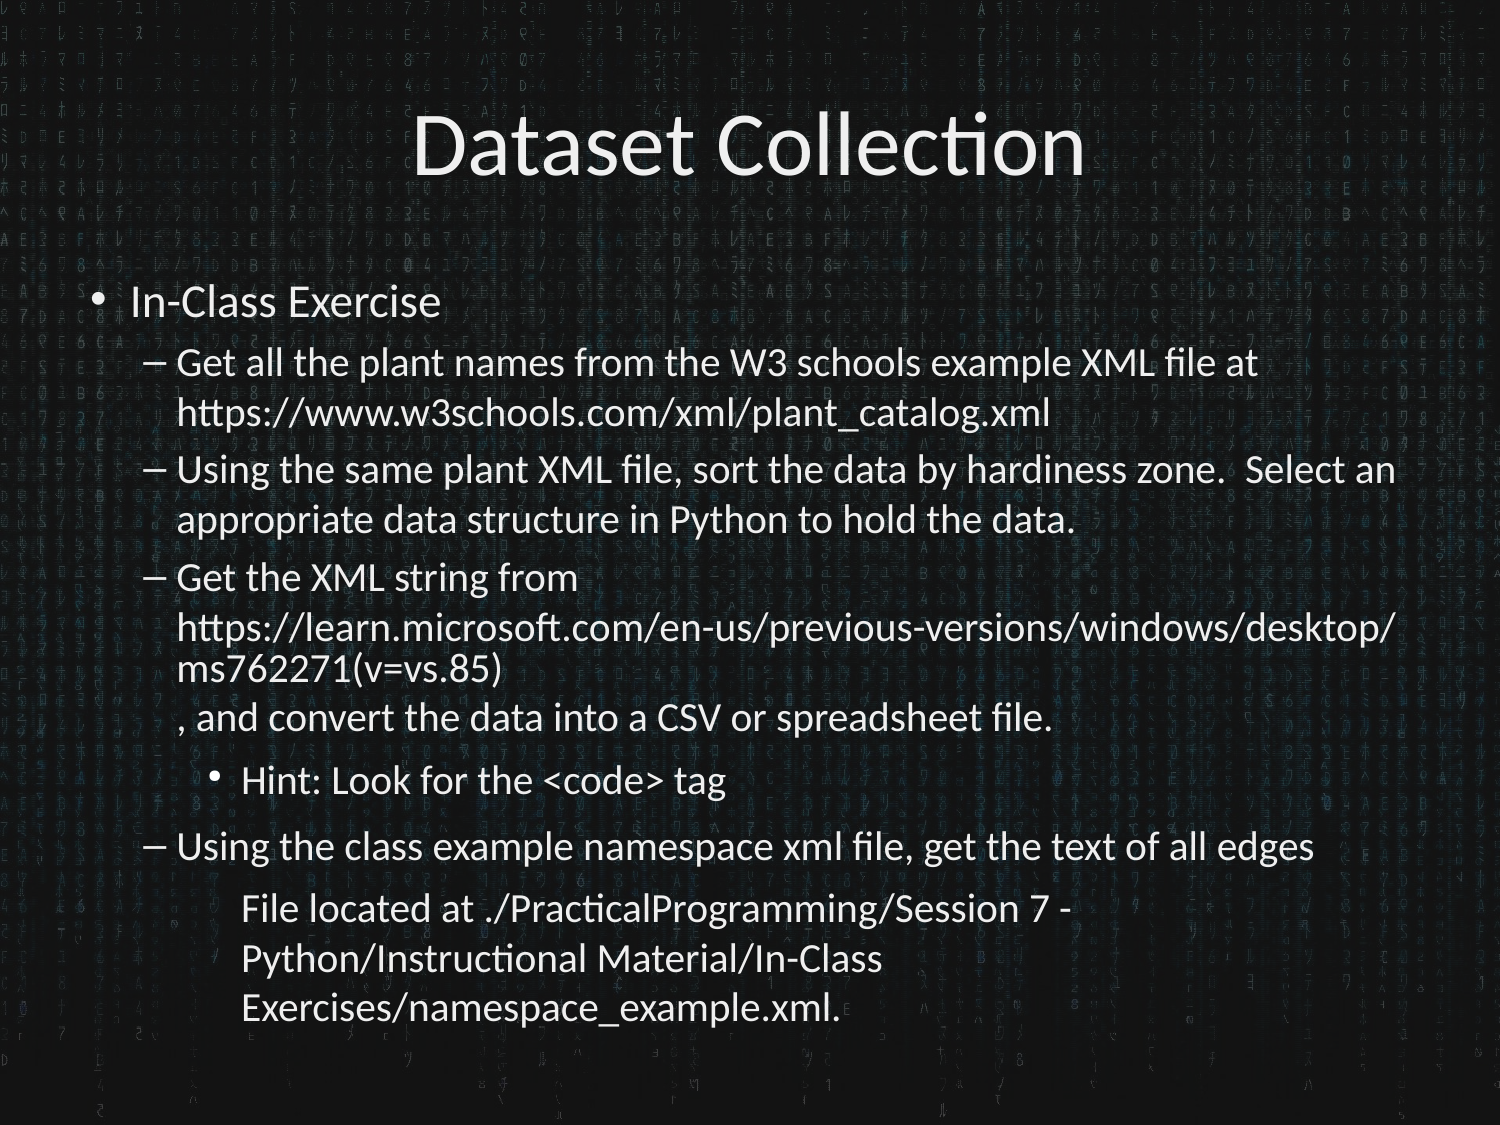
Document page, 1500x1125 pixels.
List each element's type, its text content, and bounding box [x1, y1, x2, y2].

text_box [0, 0, 1500, 1125]
list In-Class Exercise Get all the plant names from the W3 schools example XML file at https://www.w3schools.com/xml/plant_catalog.xml Using the same plant XML file, sort the data by hardiness zone. Select an appropriate data structure in Python to hold the data. Get the XML string from https://learn.microsoft.com/en-us/previous-versions/windows/desktop/ms762271(v=vs.85), and convert the data into a CSV or spreadsheet file. Hint: Look for the <code> tag Using the class example namespace xml file, get the text of all edges File located at ./PracticalProgramming/Session 7 - Python/Instructional Material/In-Class Exercises/namespace_example.xml. [75, 262, 1425, 1005]
title Dataset Collection [75, 45, 1425, 233]
